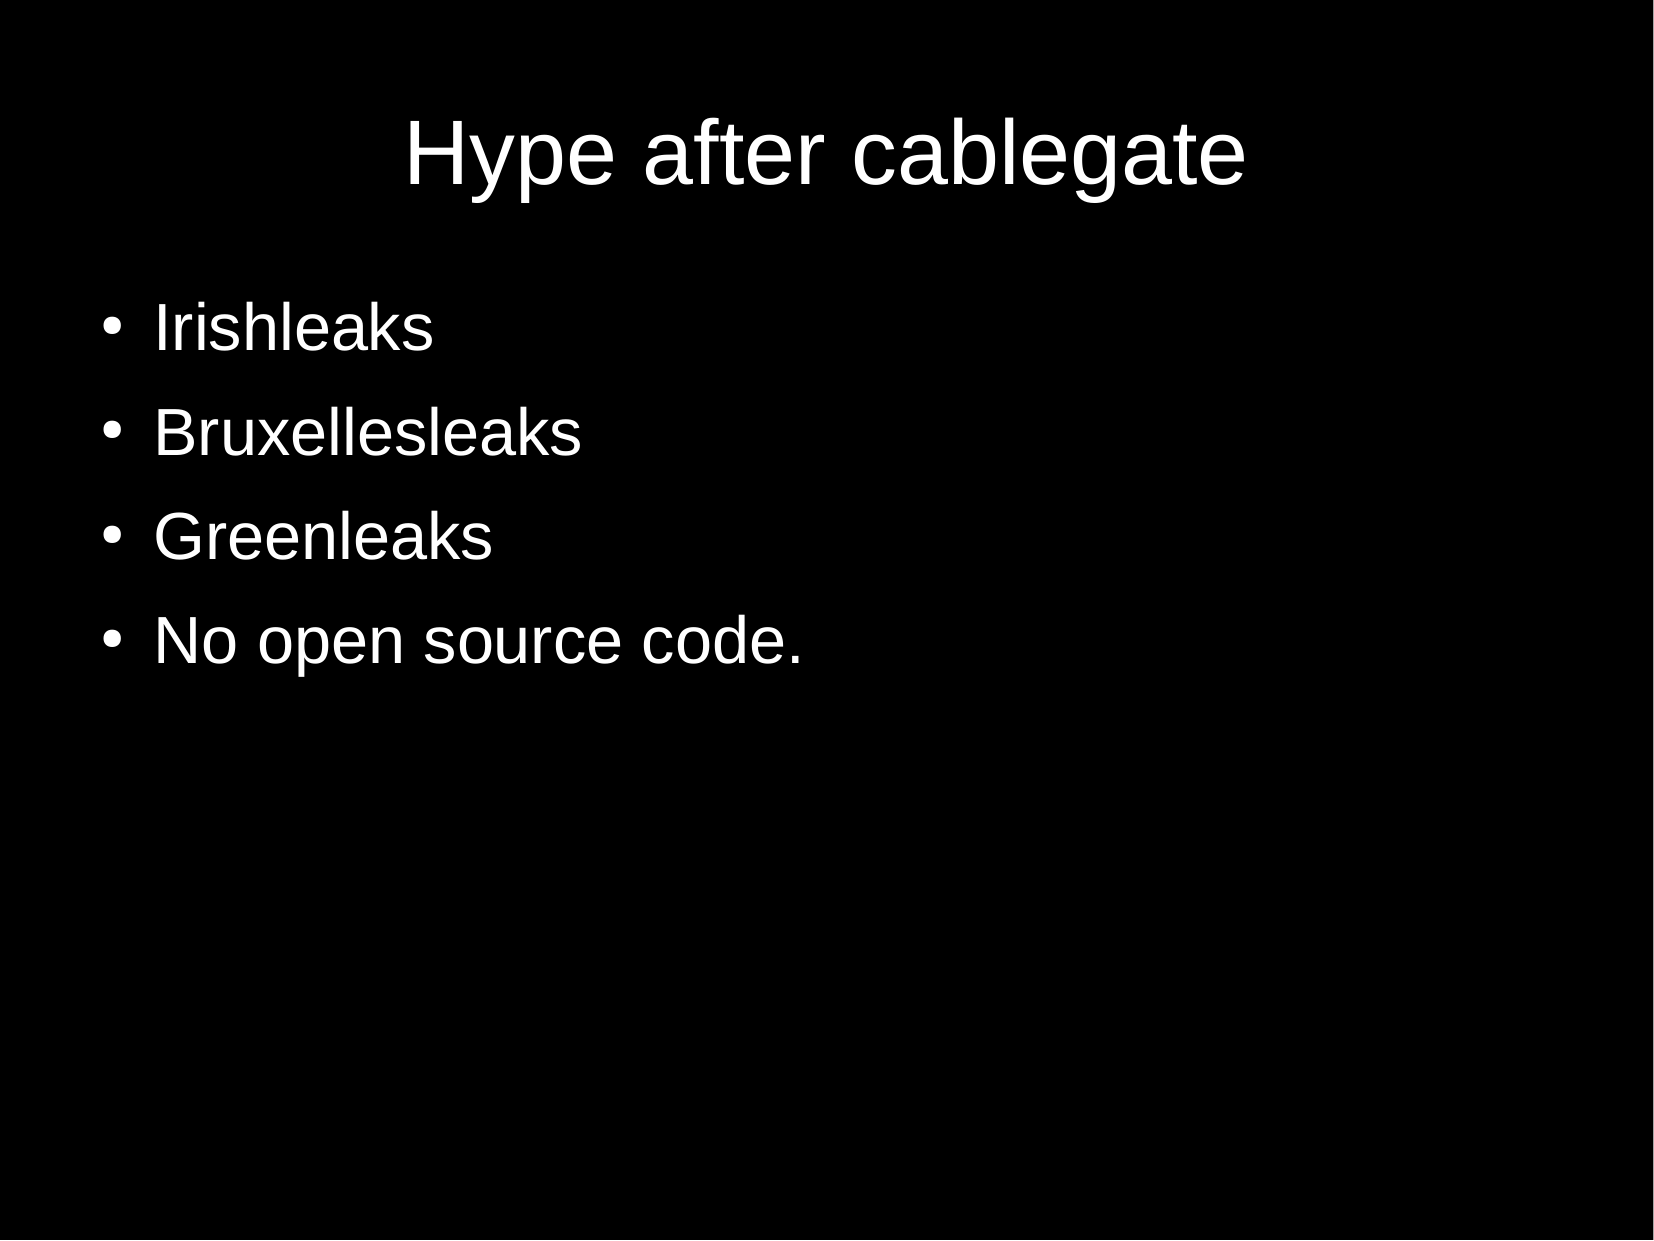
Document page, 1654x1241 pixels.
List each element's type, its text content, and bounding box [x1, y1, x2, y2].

list Irishleaks Bruxellesleaks Greenleaks No open source code. [82, 290, 1538, 1010]
title Hype after cablegate [82, 49, 1571, 257]
